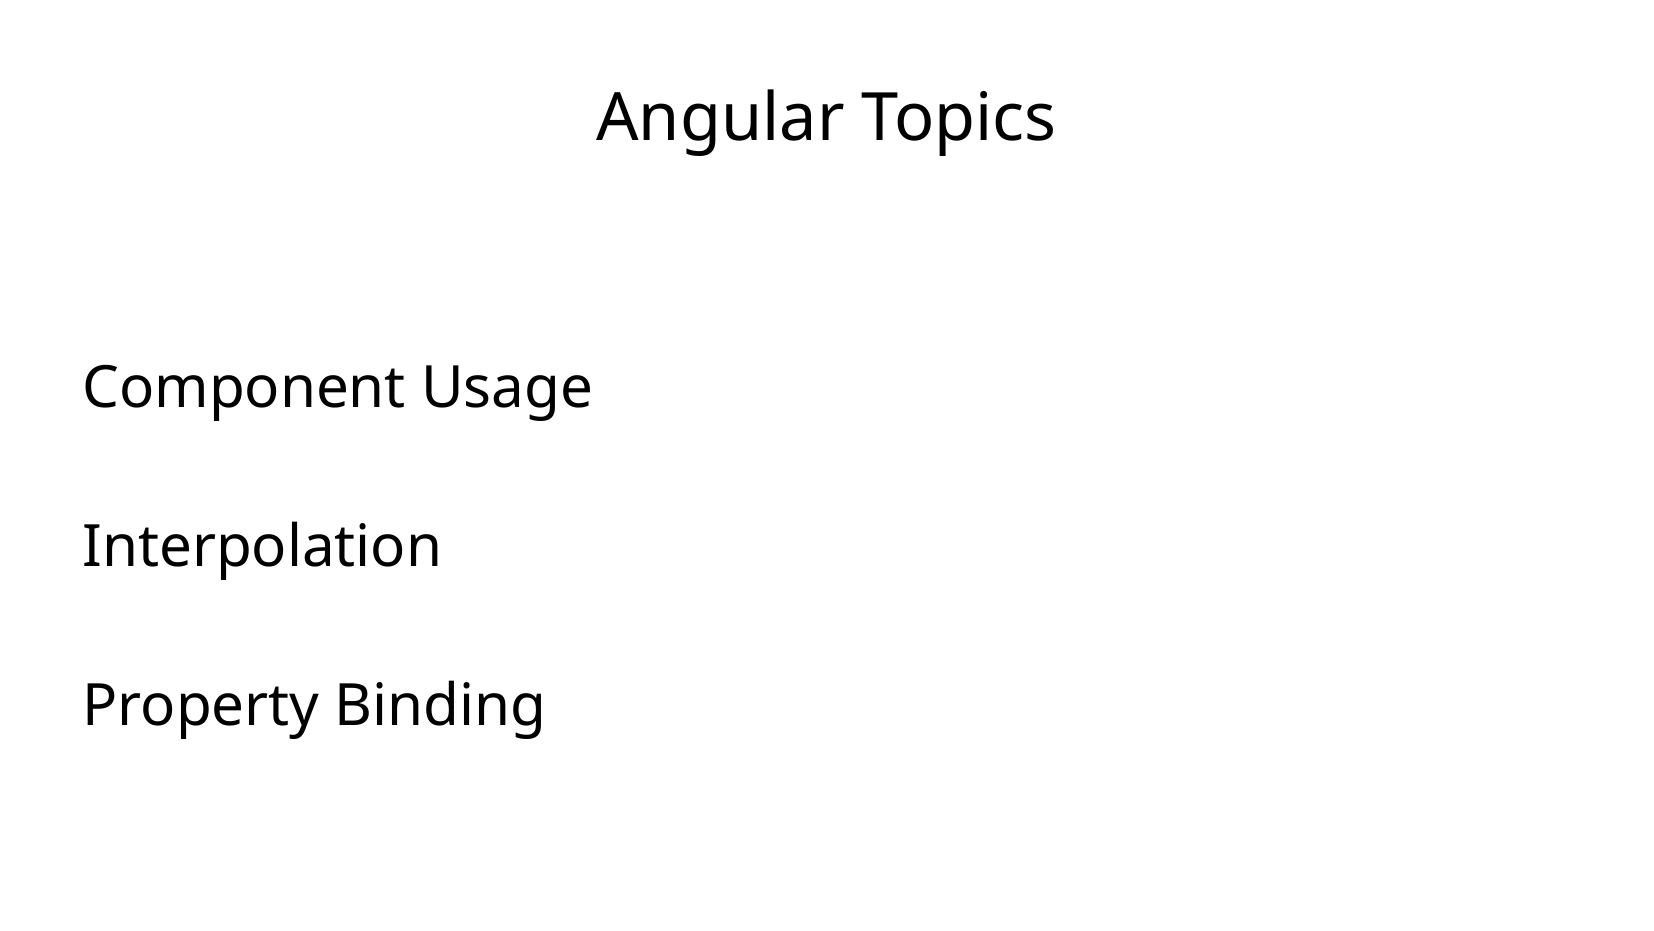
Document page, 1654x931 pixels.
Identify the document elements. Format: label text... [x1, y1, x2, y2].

title Angular Topics [82, 37, 1571, 193]
subtitle Component Usage Interpolation Property Binding [82, 330, 1571, 758]
